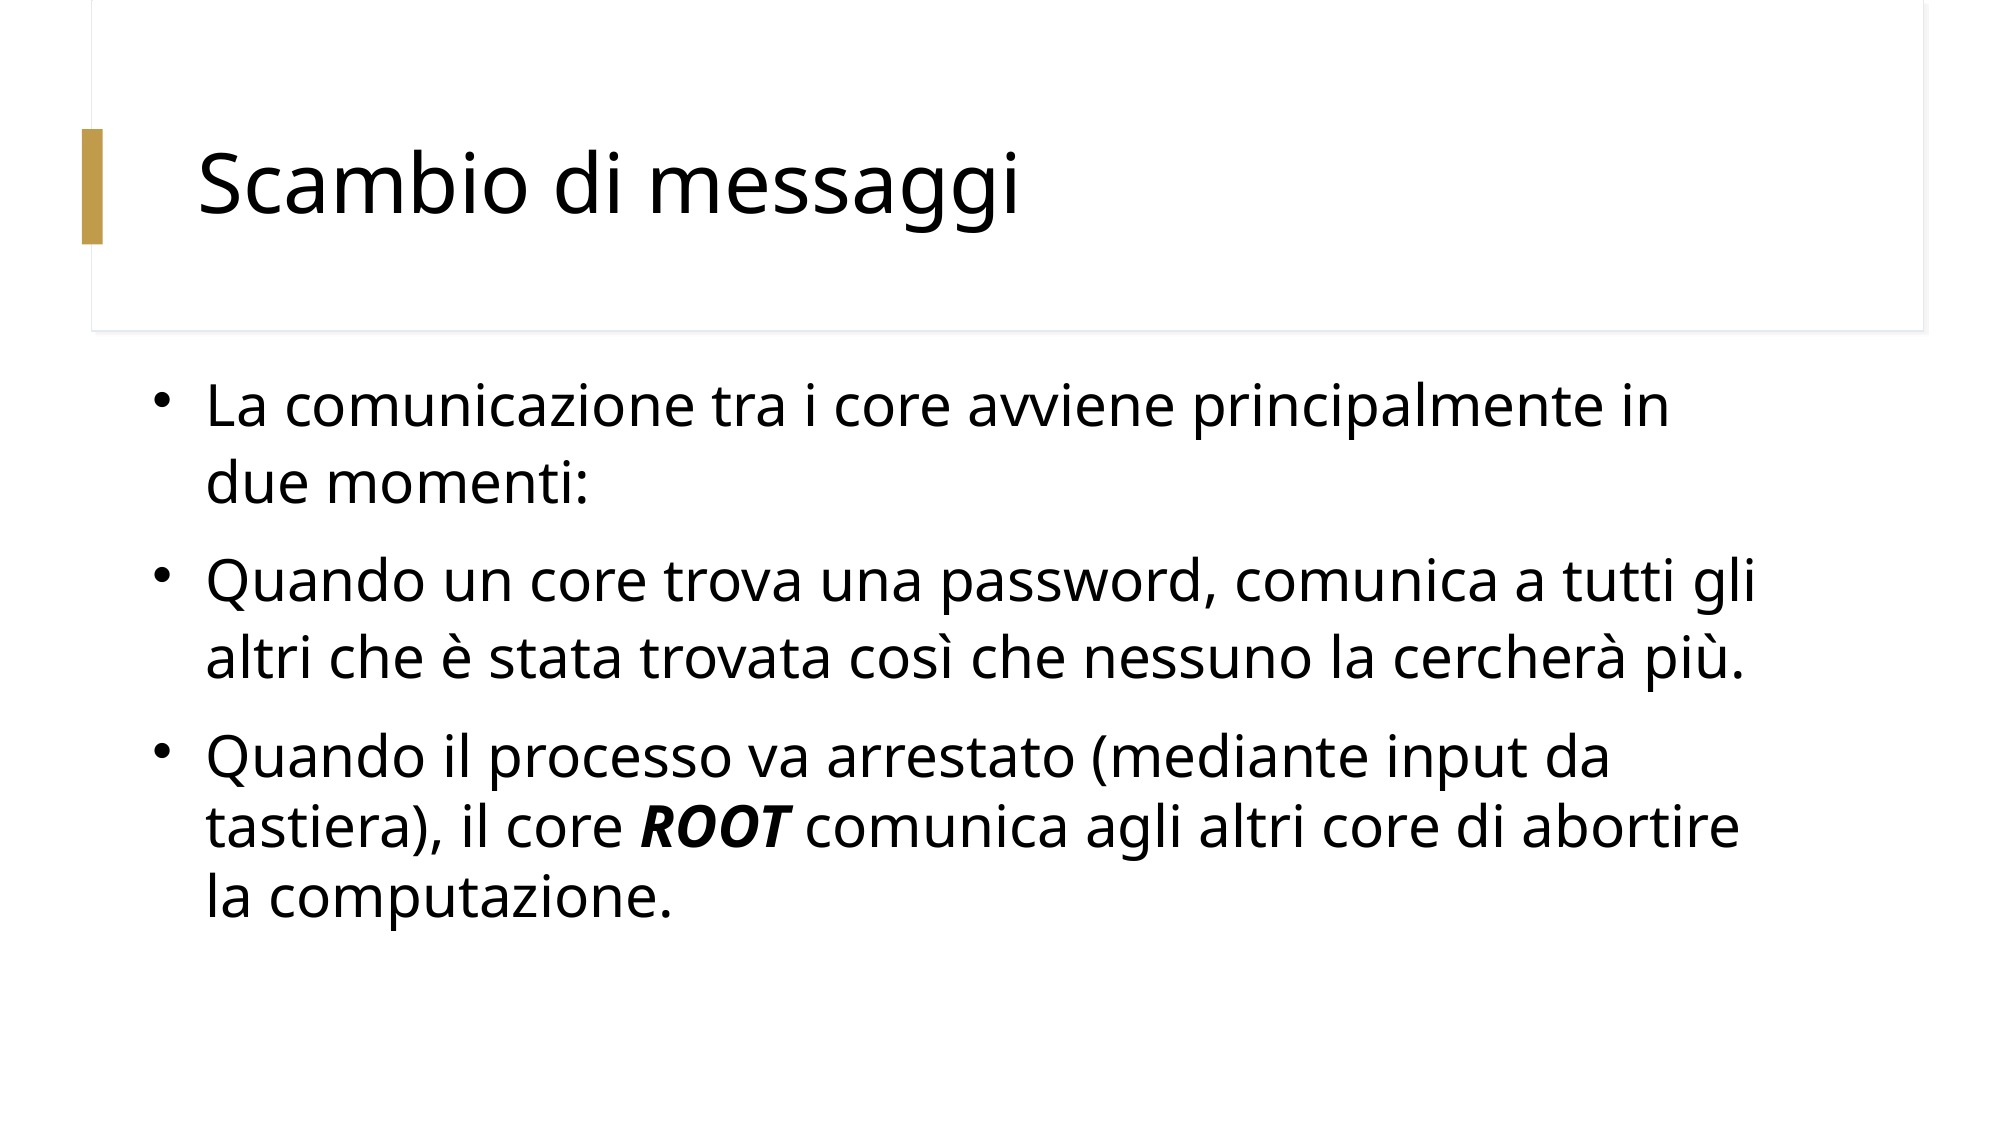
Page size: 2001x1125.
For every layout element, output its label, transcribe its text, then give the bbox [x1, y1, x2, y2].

text_box La comunicazione tra i core avviene principalmente in due momenti: Quando un core trova una password, comunica a tutti gli altri che è stata trovata così che nessuno la cercherà più. Quando il processo va arrestato (mediante input da tastiera), il core ROOT comunica agli altri core di abortire la computazione. [119, 354, 1788, 960]
text_box Scambio di messaggi [182, 89, 1851, 284]
